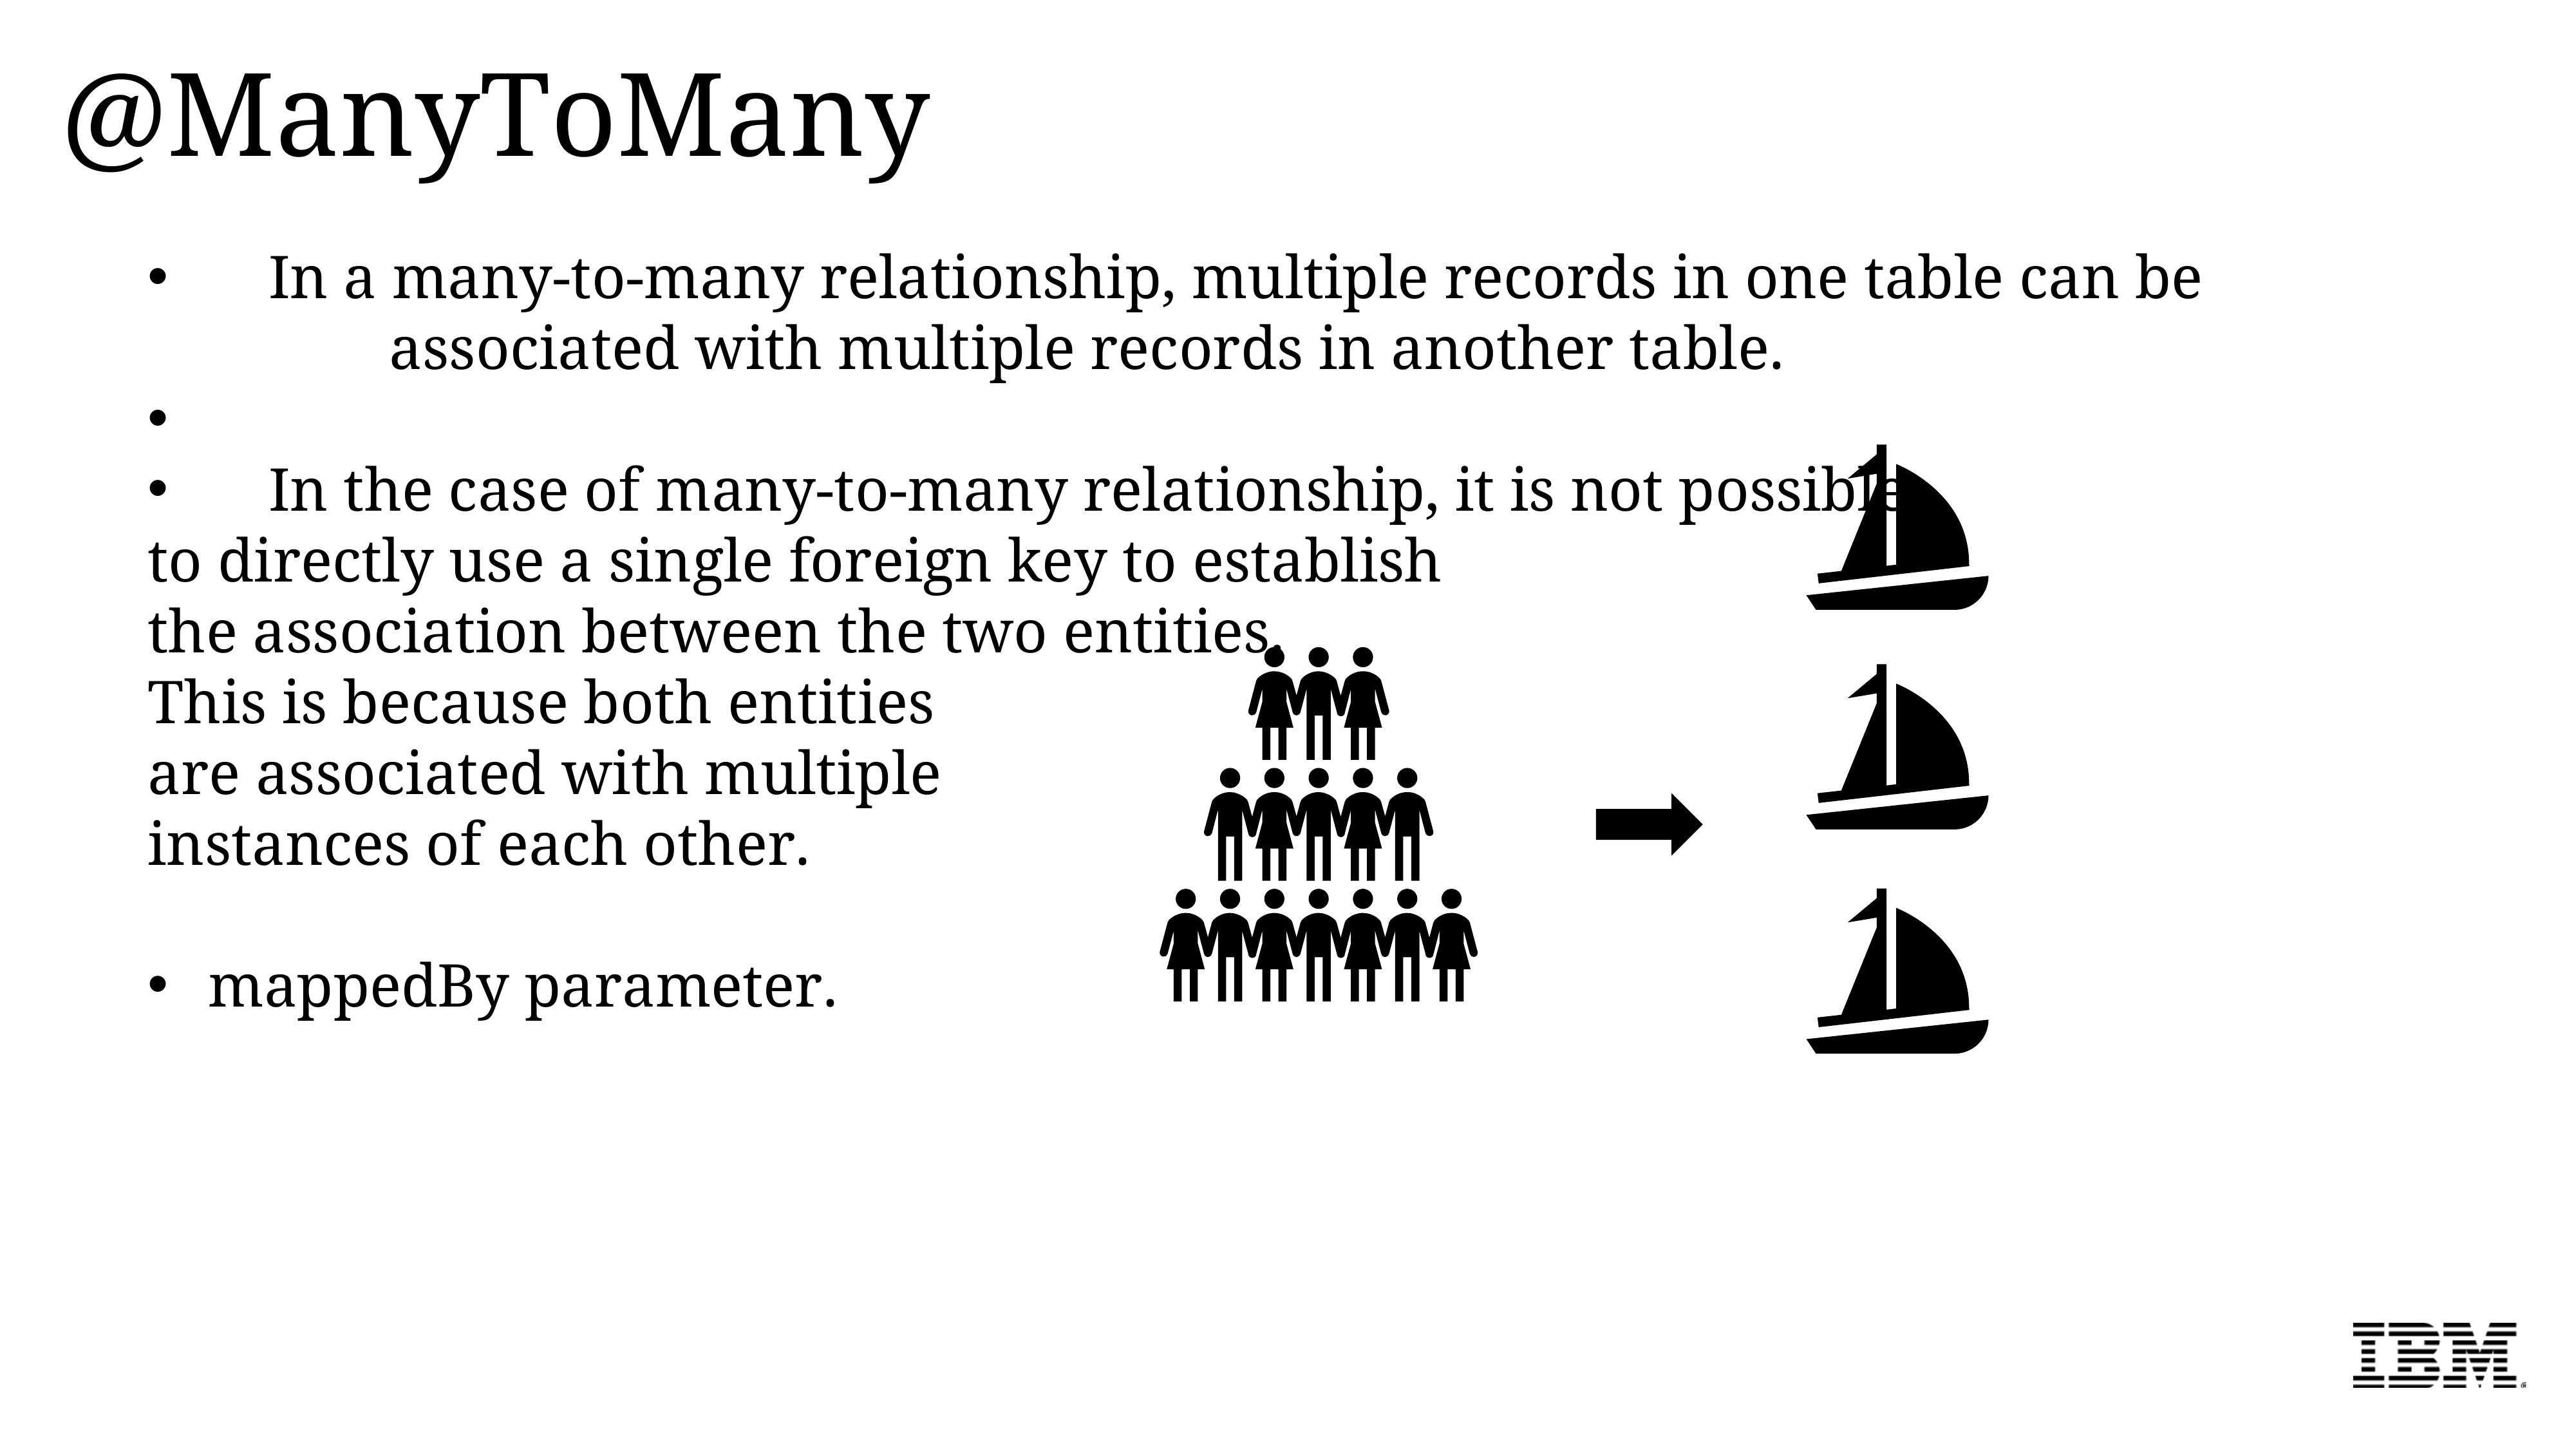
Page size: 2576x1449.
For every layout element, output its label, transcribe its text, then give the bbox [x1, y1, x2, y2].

title @ManyToMany [77, 41, 1832, 211]
text_box In a many-to-many relationship, multiple records in one table can be associated with multiple records in another table. In the case of many-to-many relationship, it is not possible to directly use a single foreign key to establish the association between the two entities. This is because both entities are associated with multiple instances of each other. mappedBy parameter. [147, 240, 2452, 1222]
picture [1780, 409, 2016, 1089]
text_box [1597, 795, 1702, 853]
text_box [61, 211, 2448, 1209]
picture [1119, 629, 1510, 1020]
